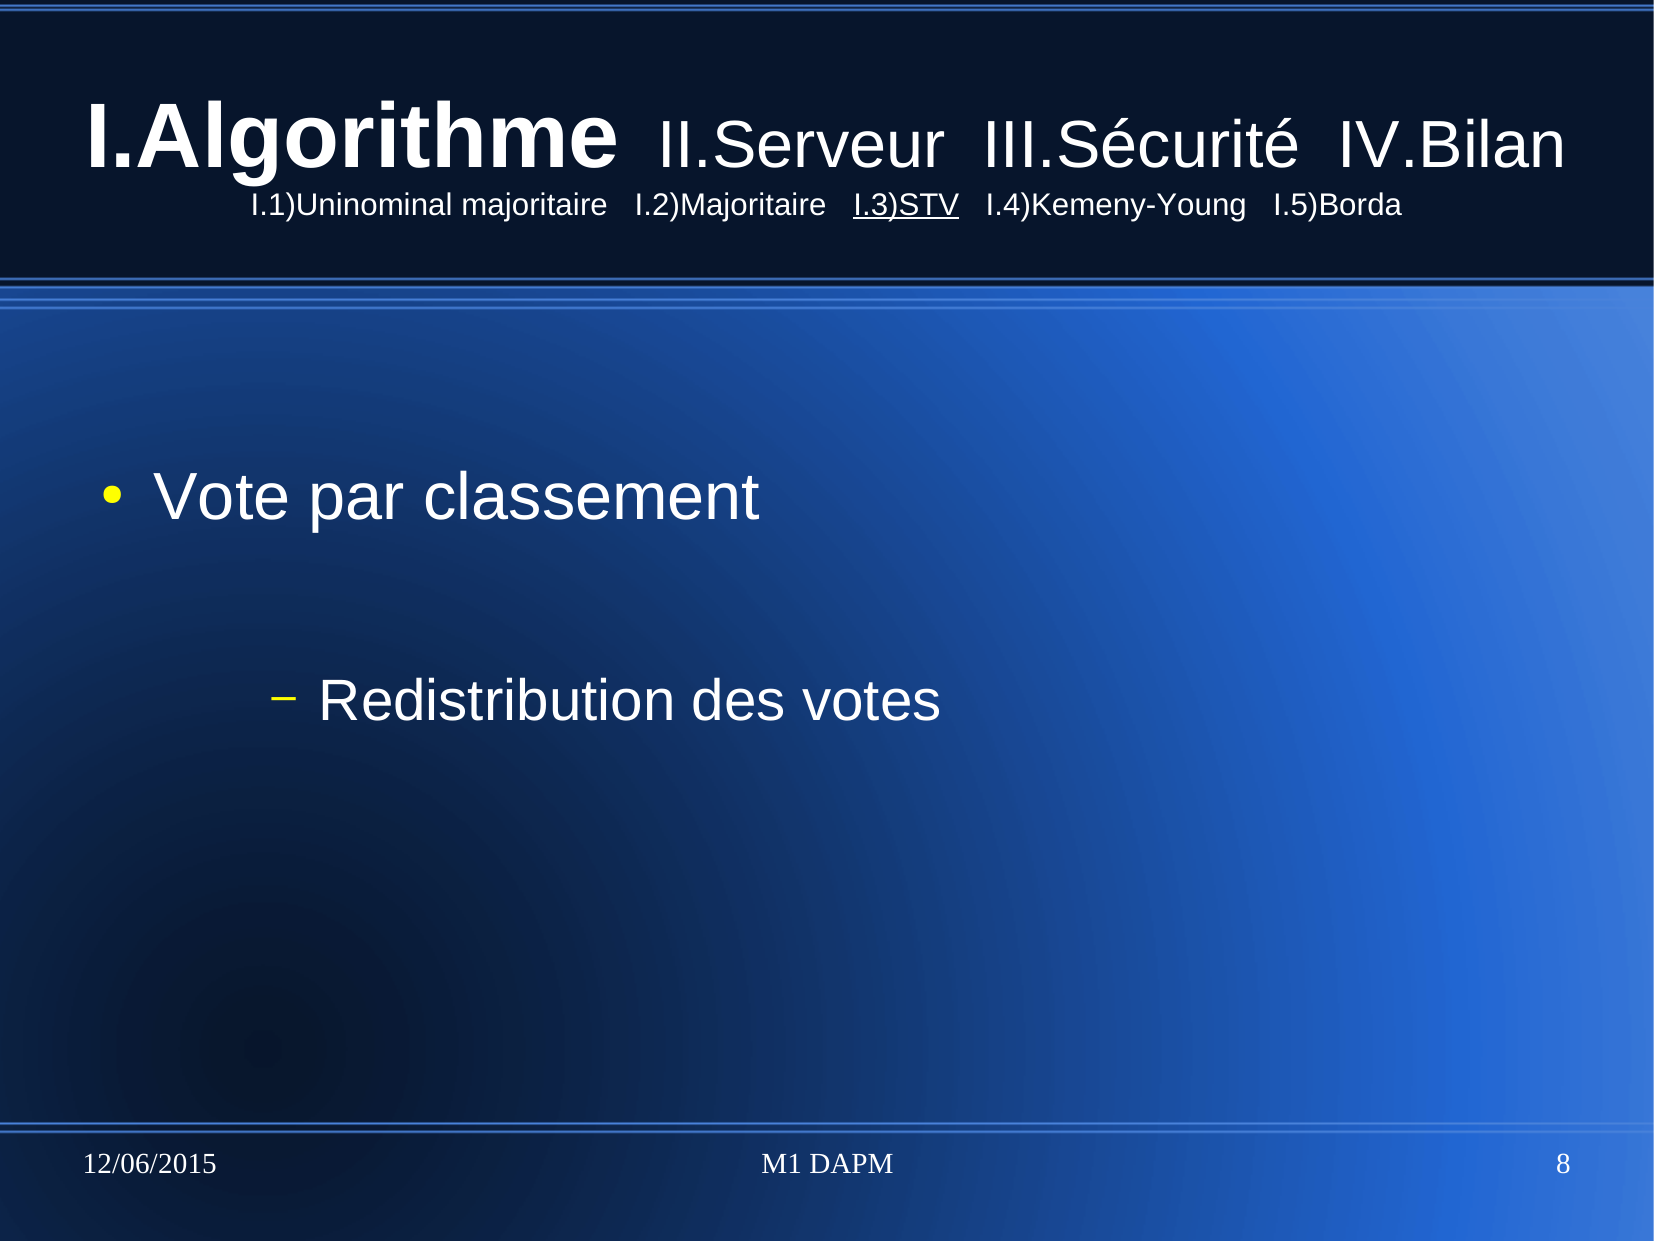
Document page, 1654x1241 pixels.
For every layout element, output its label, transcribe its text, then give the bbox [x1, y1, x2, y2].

picture [0, 0, 1654, 1241]
list Vote par classement Redistribution des votes [82, 355, 1571, 1075]
title I.Algorithme II.Serveur III.Sécurité IV.Bilan I.1)Uninominal majoritaire I.2)Majoritaire I.3)STV I.4)Kemeny-Young I.5)Borda [82, 49, 1571, 257]
